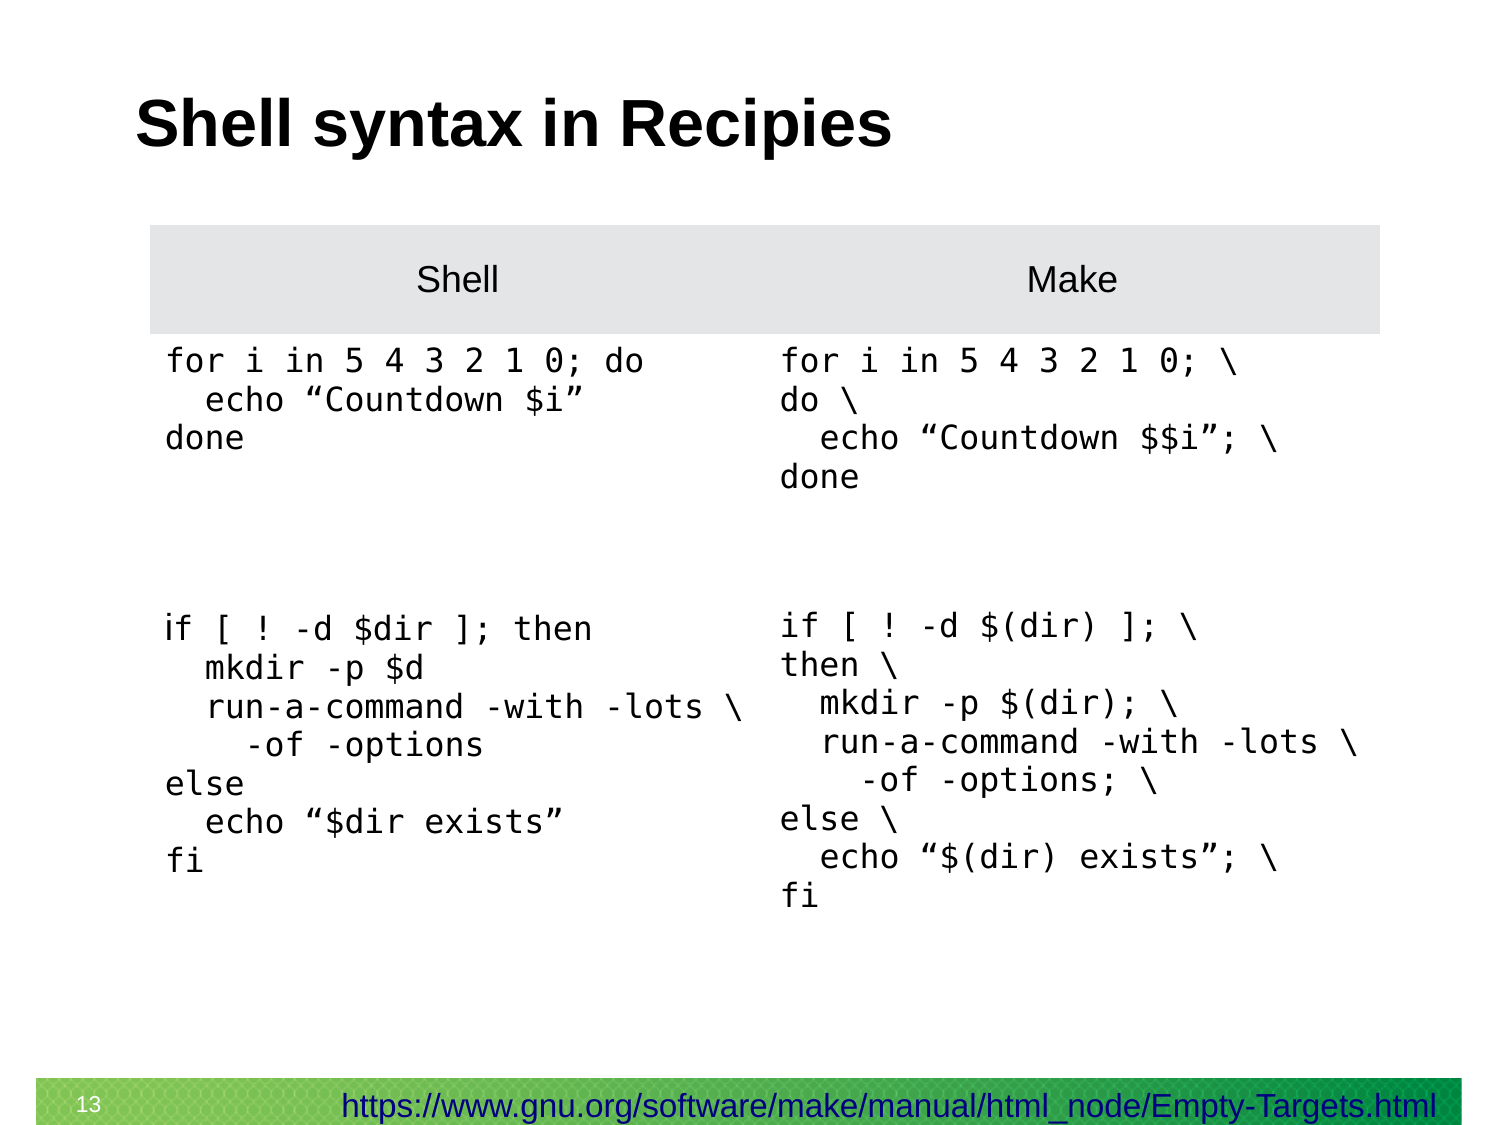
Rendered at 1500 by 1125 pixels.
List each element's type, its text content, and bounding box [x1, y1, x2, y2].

table_header Make [765, 225, 1380, 334]
title Shell syntax in Recipies [135, 41, 1372, 204]
table_cell for i in 5 4 3 2 1 0; \ do \ echo “Countdown $$i”; \ done [765, 334, 1380, 599]
table_cell if [ ! -d $dir ]; then mkdir -p $d run-a-command -with -lots \ -of -options else echo “$dir exists” fi [150, 599, 765, 923]
table_cell for i in 5 4 3 2 1 0; do echo “Countdown $i” done [150, 334, 765, 599]
table_cell if [ ! -d $(dir) ]; \ then \ mkdir -p $(dir); \ run-a-command -with -lots \ -of -options; \ else \ echo “$(dir) exists”; \ fi [765, 599, 1380, 923]
picture [36, 1078, 1462, 1125]
text_box https://www.gnu.org/software/make/manual/html_node/Empty-Targets.html [326, 1080, 1456, 1125]
table_header Shell [150, 225, 765, 334]
